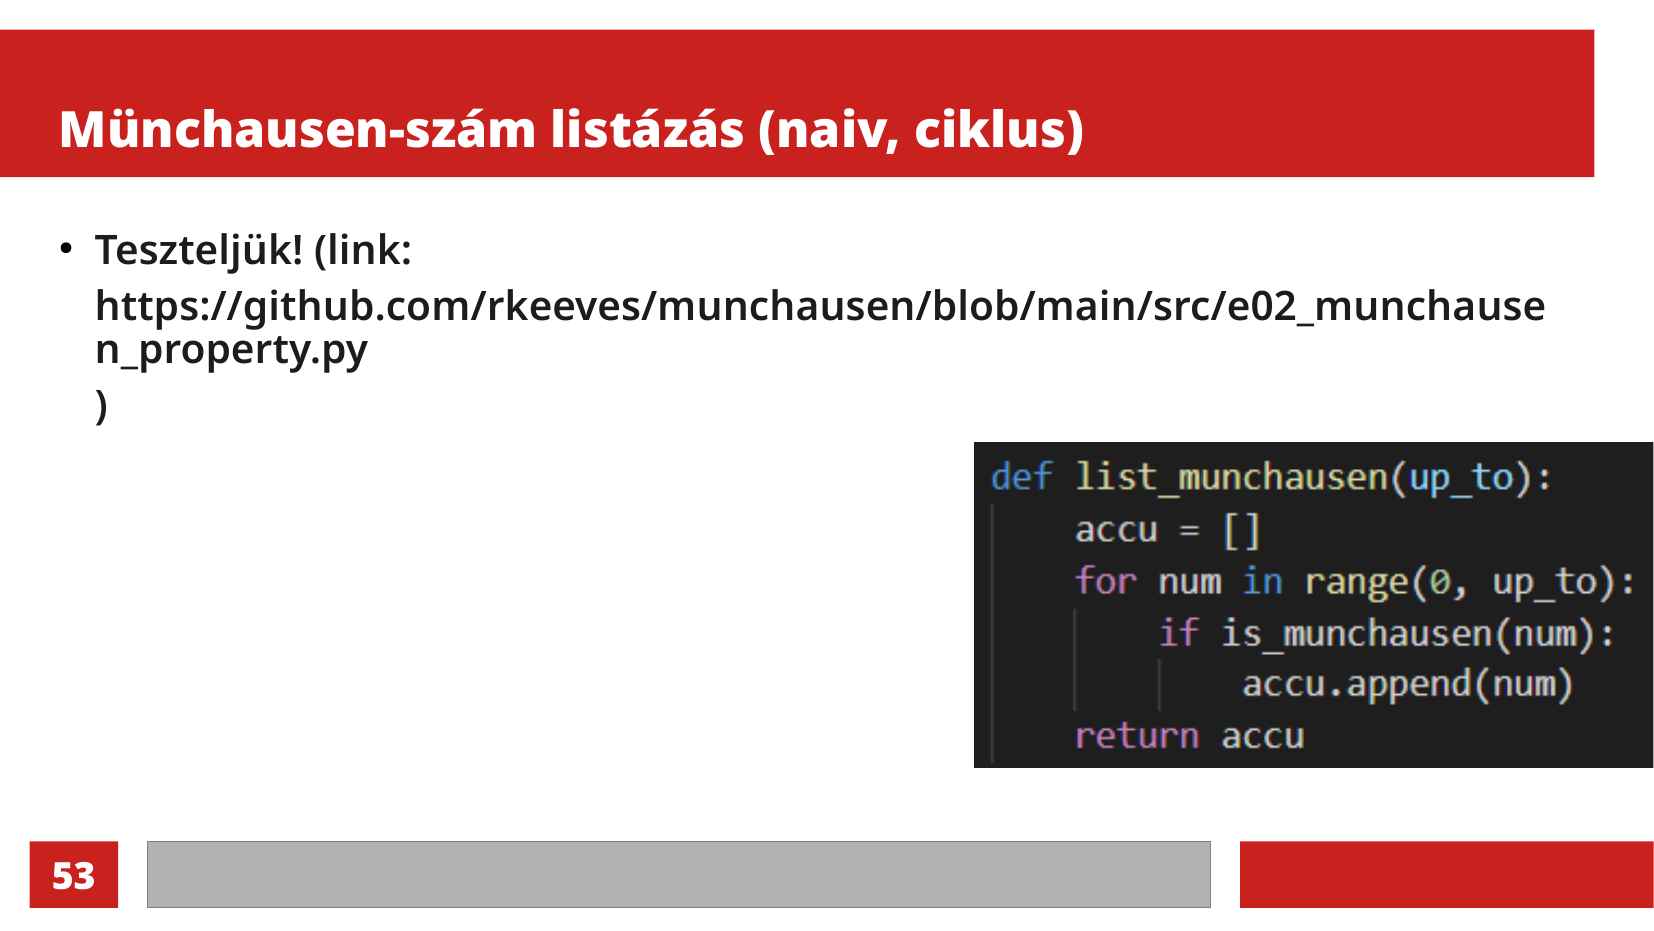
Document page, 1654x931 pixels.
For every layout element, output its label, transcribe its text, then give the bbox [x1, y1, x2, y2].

list Teszteljük! (link: https://github.com/rkeeves/munchausen/blob/main/src/e02_munchausen_property.py) [59, 221, 1565, 502]
picture [974, 442, 1654, 768]
title Münchausen-szám listázás (naiv, ciklus) [59, 44, 1595, 163]
